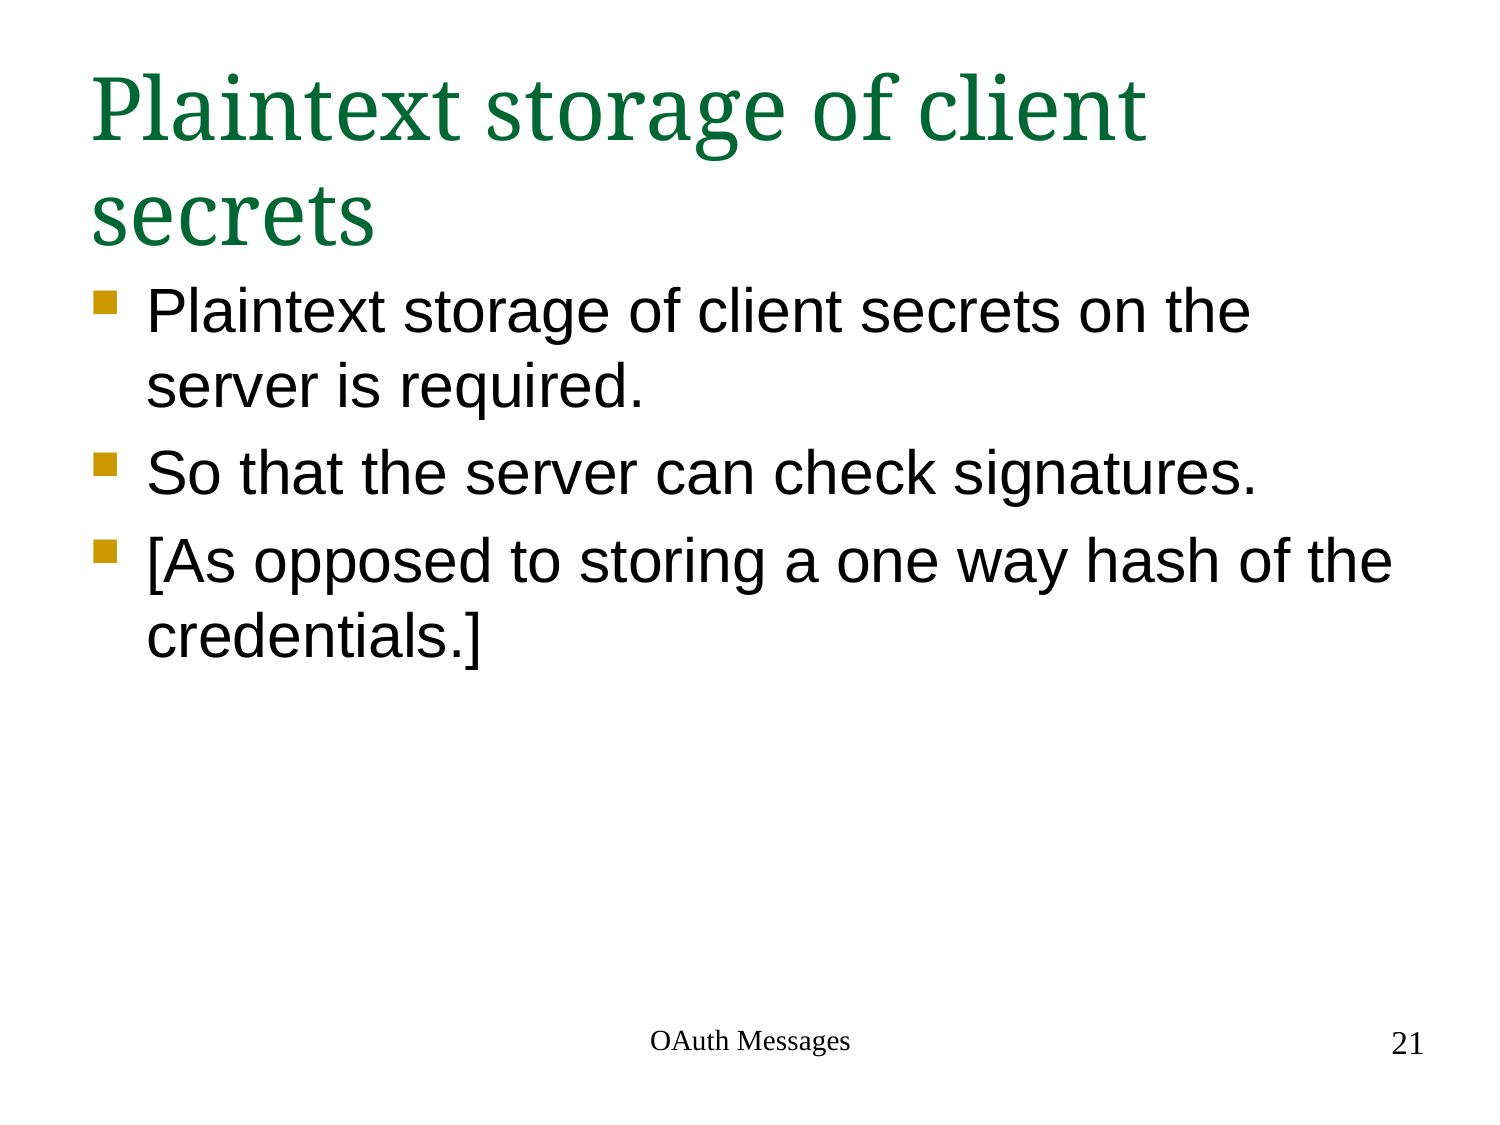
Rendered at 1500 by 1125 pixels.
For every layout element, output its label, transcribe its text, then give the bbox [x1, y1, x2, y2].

title Plaintext storage of client secrets [75, 45, 1425, 233]
list Plaintext storage of client secrets on the server is required. So that the server can check signatures. [As opposed to storing a one way hash of the credentials.] [75, 262, 1425, 1006]
